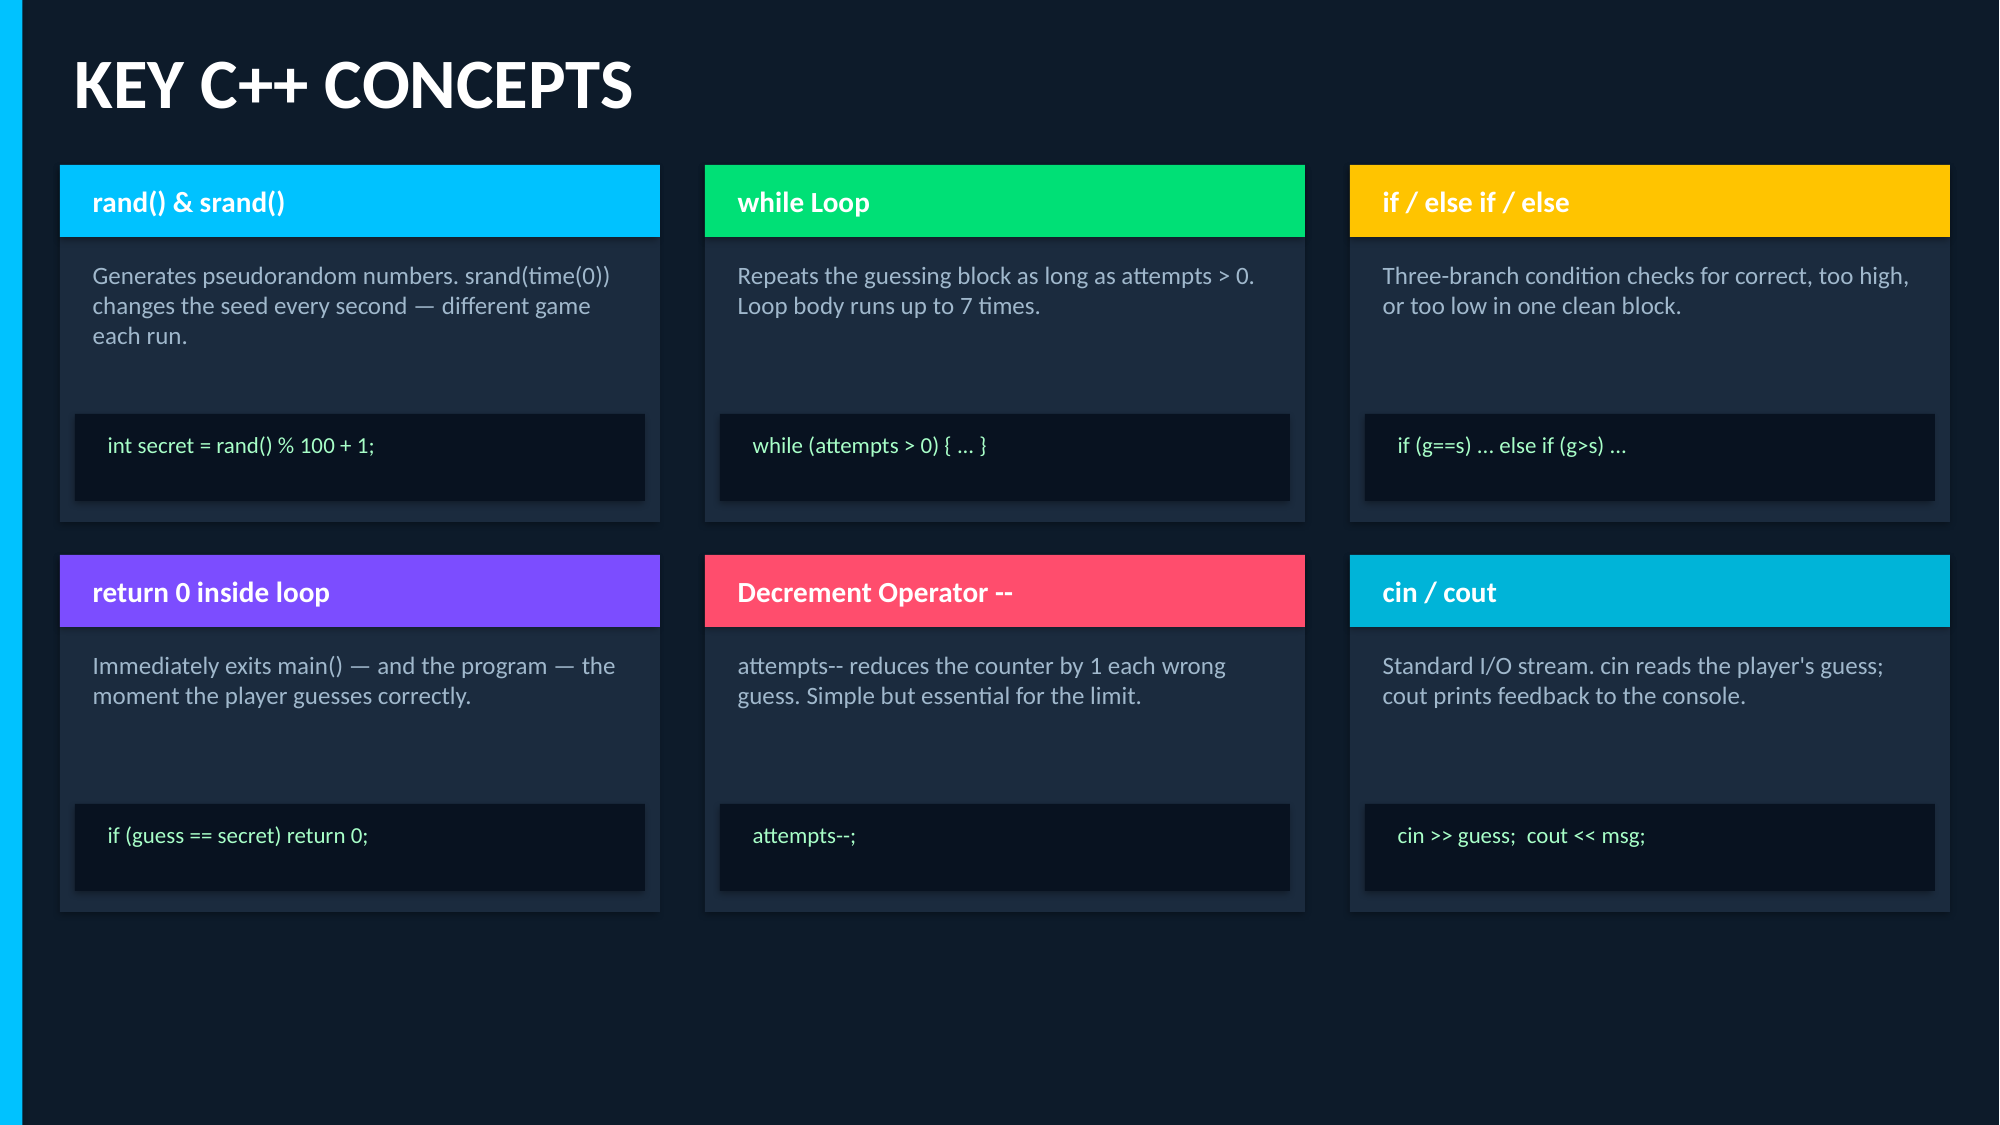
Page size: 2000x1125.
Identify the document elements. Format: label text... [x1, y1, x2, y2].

text_box Standard I/O stream. cin reads the player's guess; cout prints feedback to the console. [1368, 641, 1931, 717]
text_box [704, 554, 1305, 912]
text_box Decrement Operator -- [723, 565, 1286, 616]
text_box while (attempts > 0) { ... } [737, 423, 1278, 466]
text_box attempts-- reduces the counter by 1 each wrong guess. Simple but essential for the limit. [723, 641, 1286, 717]
text_box Immediately exits main() — and the program — the moment the player guesses correctly. [78, 641, 641, 717]
text_box attempts--; [737, 813, 1278, 856]
text_box [704, 164, 1305, 522]
text_box [1349, 554, 1950, 912]
text_box if (g==s) ... else if (g>s) ... [1382, 423, 1923, 466]
text_box [59, 554, 660, 912]
text_box return 0 inside loop [78, 565, 641, 616]
text_box [1349, 164, 1950, 522]
text_box Generates pseudorandom numbers. srand(time(0)) changes the seed every second — different game each run. [78, 251, 641, 357]
text_box int secret = rand() % 100 + 1; [92, 423, 633, 466]
text_box cin / cout [1368, 565, 1931, 616]
text_box Repeats the guessing block as long as attempts > 0. Loop body runs up to 7 times. [723, 251, 1286, 327]
text_box [0, 0, 23, 1125]
text_box while Loop [723, 175, 1286, 226]
text_box [59, 164, 660, 522]
text_box if (guess == secret) return 0; [92, 813, 633, 856]
text_box cin >> guess; cout << msg; [1382, 813, 1923, 856]
text_box Three-branch condition checks for correct, too high, or too low in one clean block. [1368, 251, 1931, 327]
text_box rand() & srand() [78, 175, 641, 226]
text_box KEY C++ CONCEPTS [59, 29, 1860, 130]
text_box if / else if / else [1368, 175, 1931, 226]
